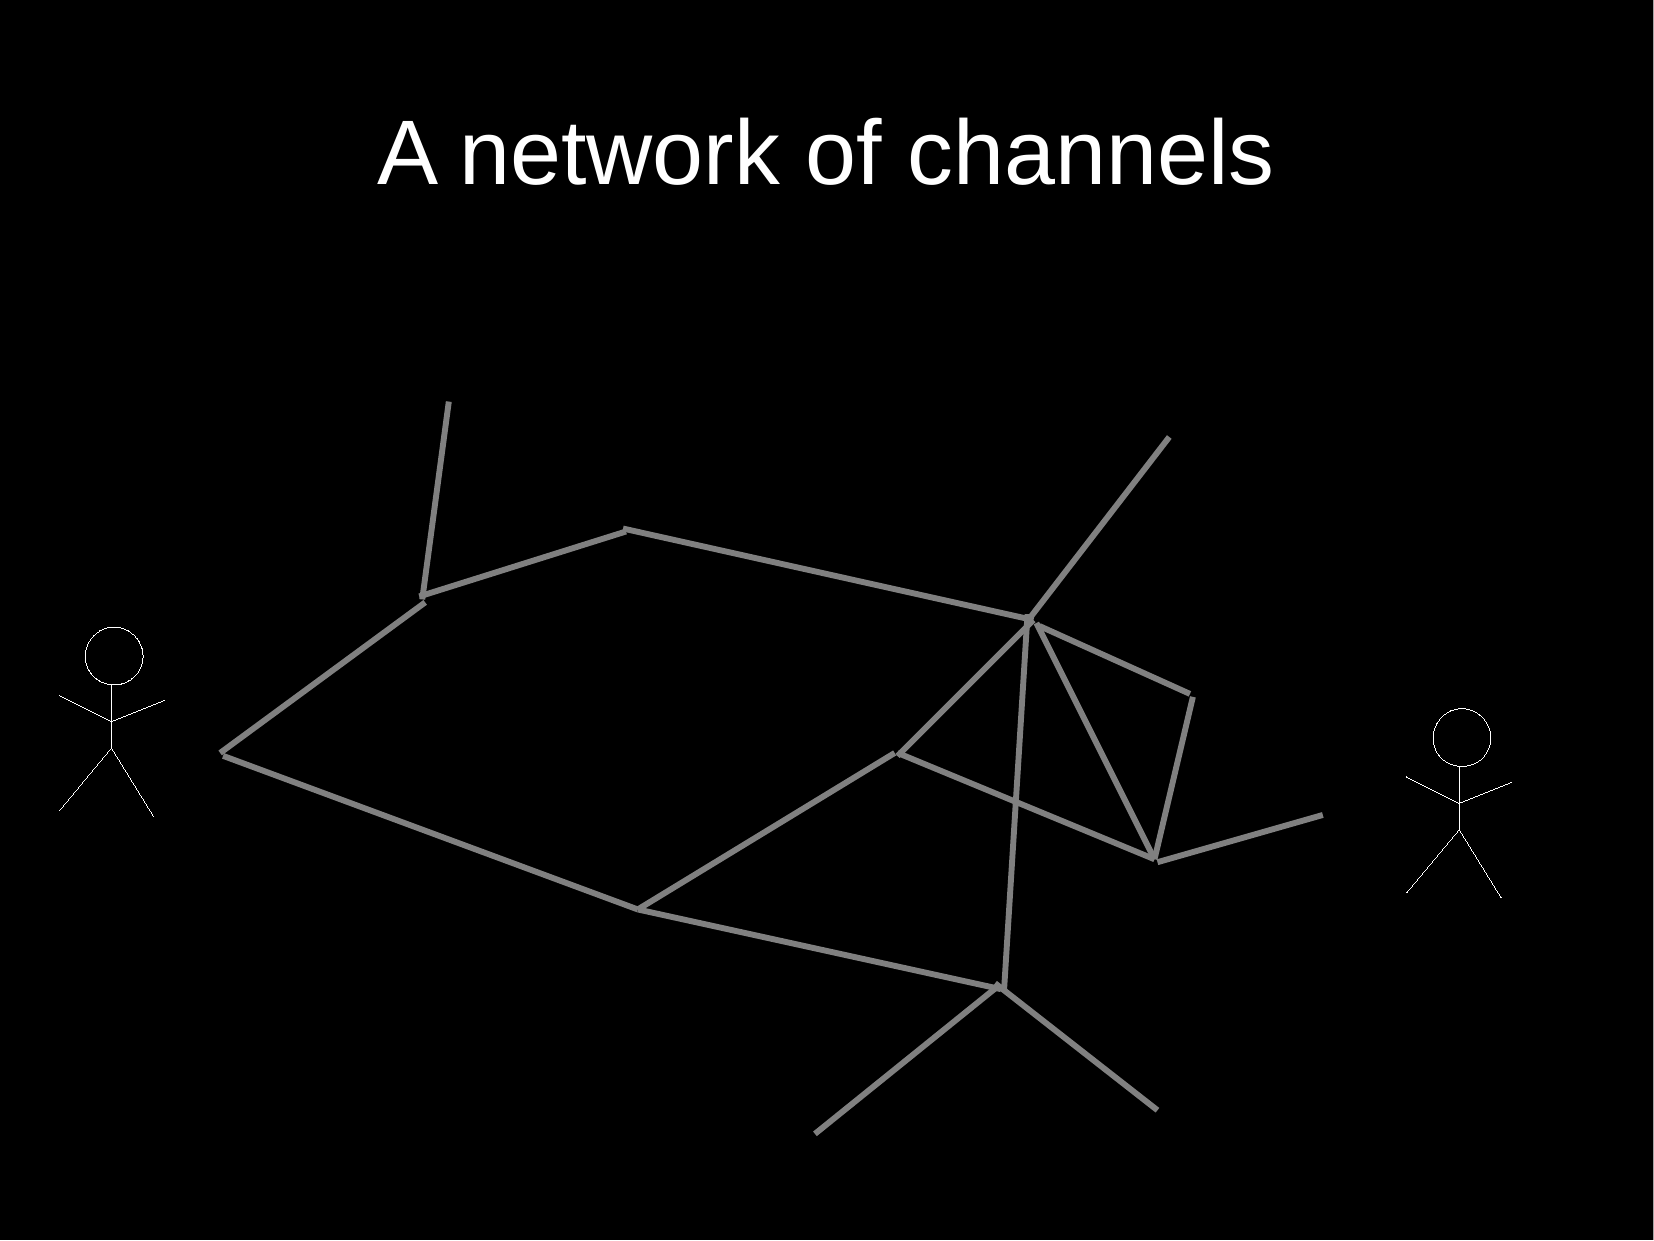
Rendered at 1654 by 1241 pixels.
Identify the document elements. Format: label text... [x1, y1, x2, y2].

title A network of channels [82, 49, 1571, 257]
